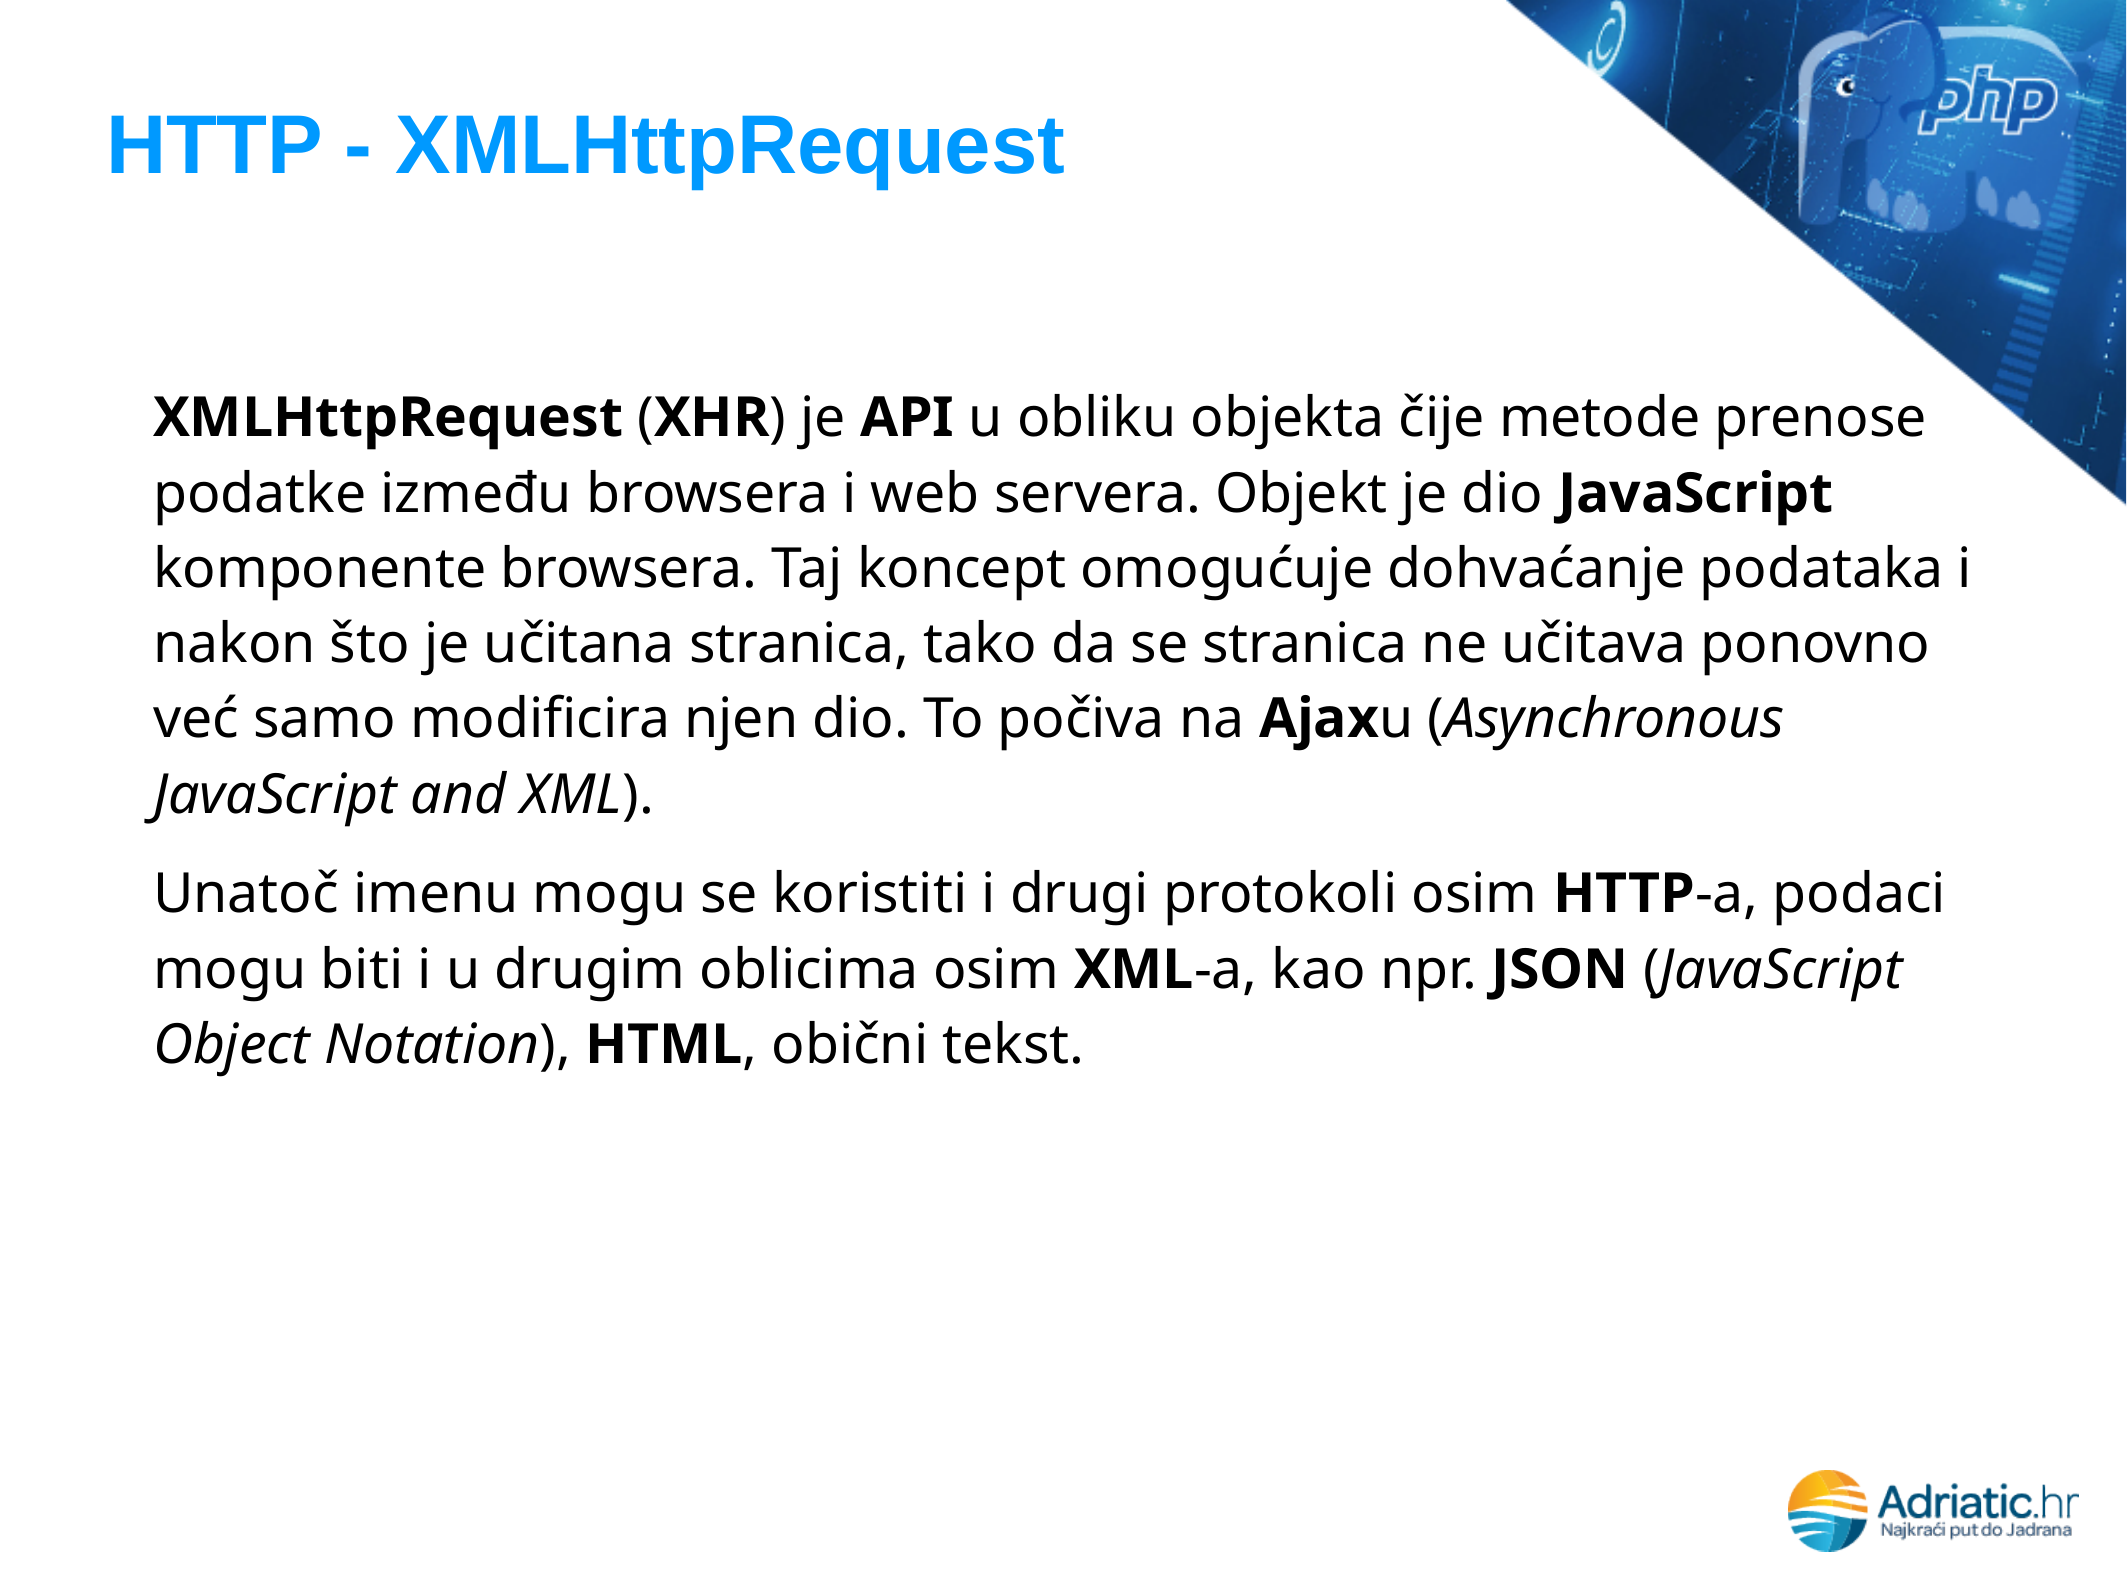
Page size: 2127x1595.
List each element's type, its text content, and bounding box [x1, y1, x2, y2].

list XMLHttpRequest (XHR) je API u obliku objekta čije metode prenose podatke između browsera i web servera. Objekt je dio JavaScript komponente browsera. Taj koncept omogućuje dohvaćanje podataka i nakon što je učitana stranica, tako da se stranica ne učitava ponovno već samo modificira njen dio. To počiva na Ajaxu (Asynchronous JavaScript and XML). Unatoč imenu mogu se koristiti i drugi protokoli osim HTTP-a, podaci mogu biti i u drugim oblicima osim XML-a, kao npr. JSON (JavaScript Object Notation), HTML, obični tekst. [94, 377, 2008, 1536]
title HTTP - XMLHttpRequest [106, 70, 1630, 219]
picture [1505, 0, 2127, 625]
picture [1788, 1470, 2079, 1552]
